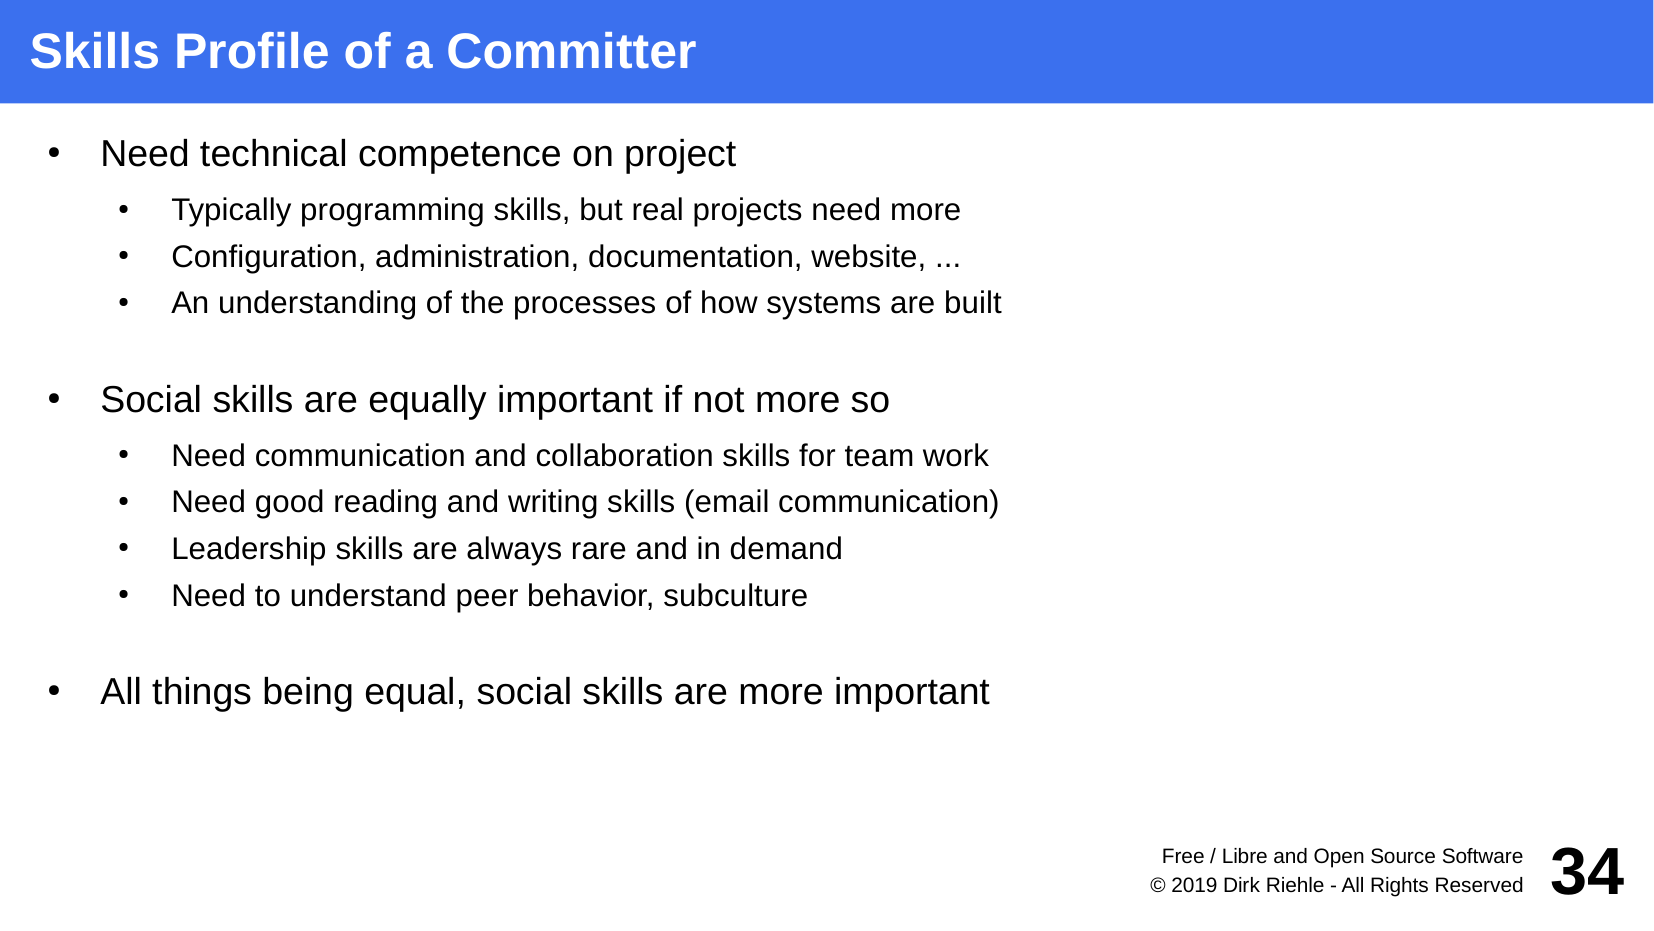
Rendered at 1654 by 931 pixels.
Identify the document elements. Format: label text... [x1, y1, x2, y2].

title Skills Profile of a Committer [0, 0, 1654, 104]
list Need technical competence on project Typically programming skills, but real projects need more Configuration, administration, documentation, website, ... An understanding of the processes of how systems are built Social skills are equally important if not more so Need communication and collaboration skills for team work Need good reading and writing skills (email communication) Leadership skills are always rare and in demand Need to understand peer behavior, subculture All things being equal, social skills are more important [29, 132, 1625, 813]
